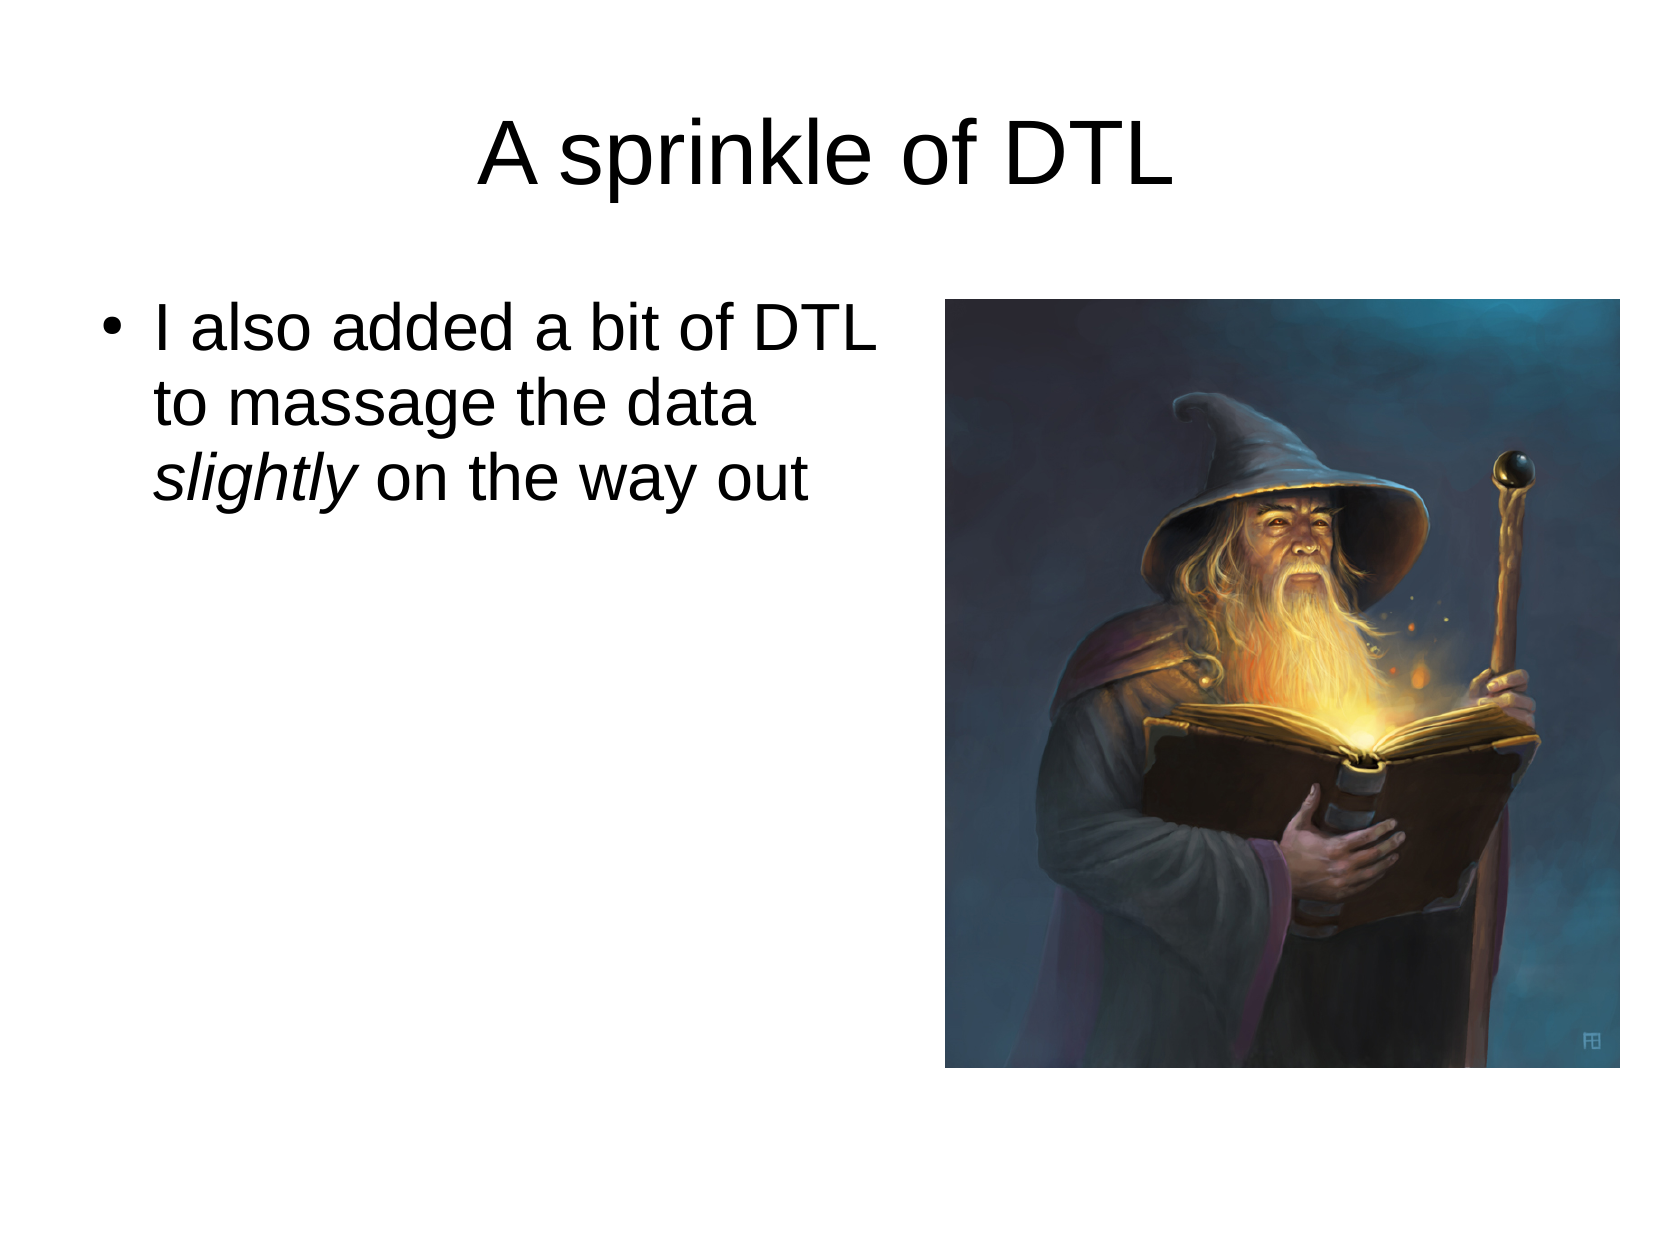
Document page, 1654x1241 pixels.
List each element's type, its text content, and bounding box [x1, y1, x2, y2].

list I also added a bit of DTL to massage the data slightly on the way out [82, 290, 916, 1010]
picture [945, 299, 1620, 1068]
title A sprinkle of DTL [82, 49, 1571, 257]
